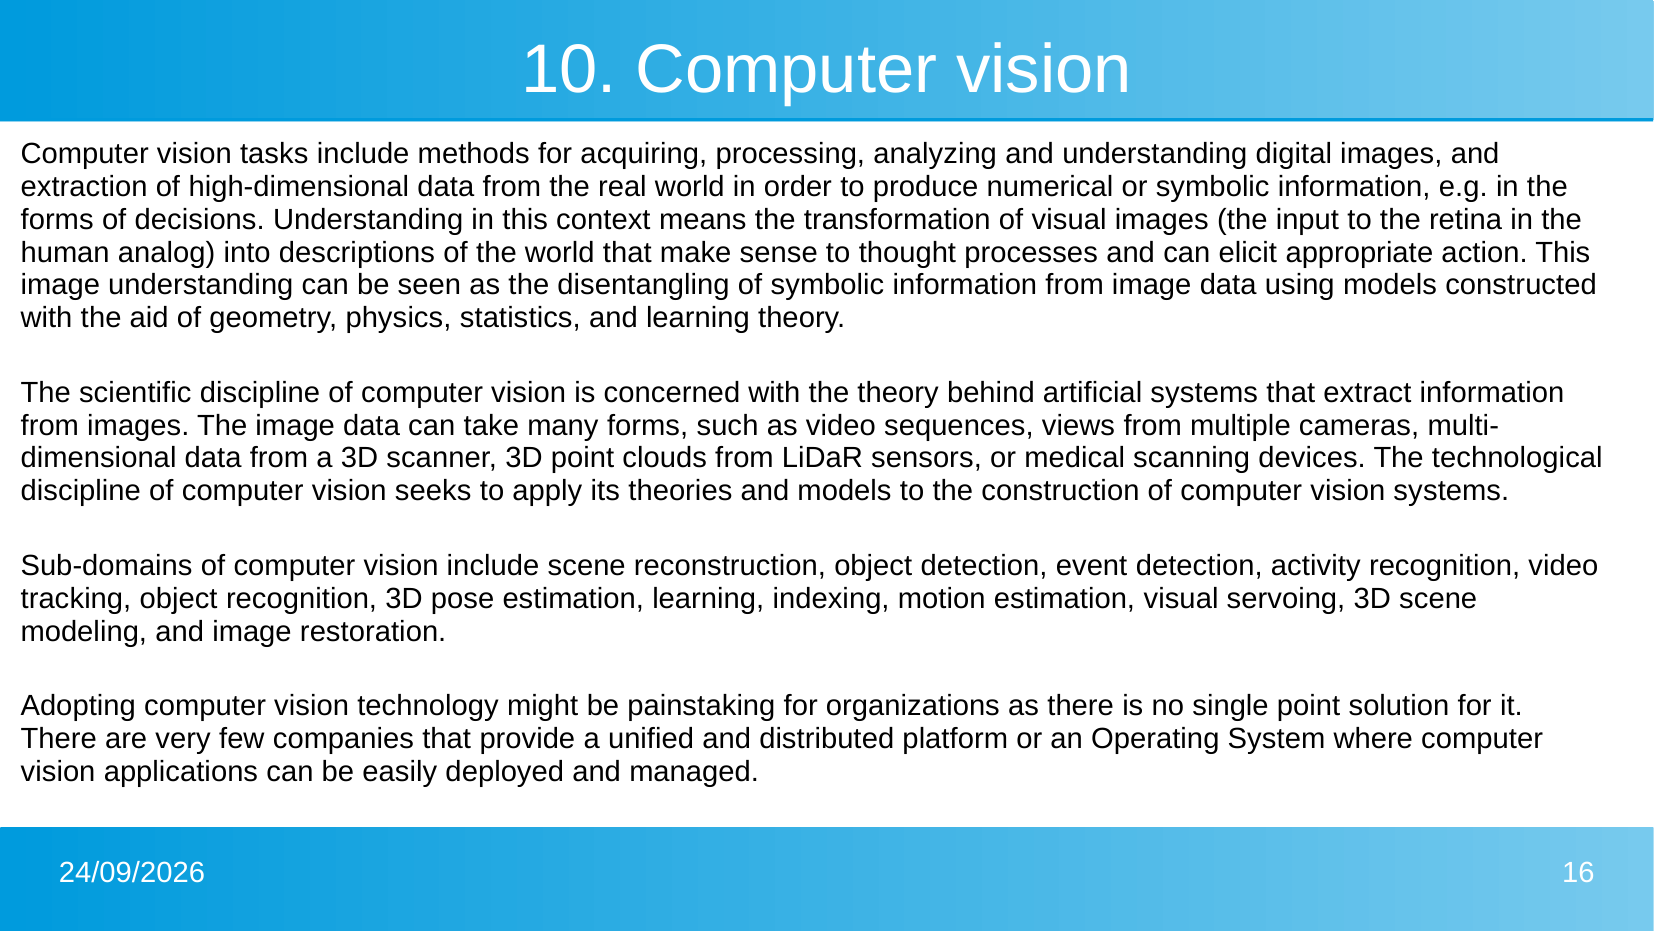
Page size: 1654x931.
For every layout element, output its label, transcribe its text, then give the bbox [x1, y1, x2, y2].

title 10. Computer vision [59, 29, 1595, 108]
text_box Computer vision tasks include methods for acquiring, processing, analyzing and understanding digital images, and extraction of high-dimensional data from the real world in order to produce numerical or symbolic information, e.g. in the forms of decisions. Understanding in this context means the transformation of visual images (the input to the retina in the human analog) into descriptions of the world that make sense to thought processes and can elicit appropriate action. This image understanding can be seen as the disentangling of symbolic information from image data using models constructed with the aid of geometry, physics, statistics, and learning theory. The scientific discipline of computer vision is concerned with the theory behind artificial systems that extract information from images. The image data can take many forms, such as video sequences, views from multiple cameras, multi-dimensional data from a 3D scanner, 3D point clouds from LiDaR sensors, or medical scanning devices. The technological discipline of computer vision seeks to apply its theories and models to the construction of computer vision systems. Sub-domains of computer vision include scene reconstruction, object detection, event detection, activity recognition, video tracking, object recognition, 3D pose estimation, learning, indexing, motion estimation, visual servoing, 3D scene modeling, and image restoration. Adopting computer vision technology might be painstaking for organizations as there is no single point solution for it. There are very few companies that provide a unified and distributed platform or an Operating System where computer vision applications can be easily deployed and managed. [5, 129, 1625, 824]
